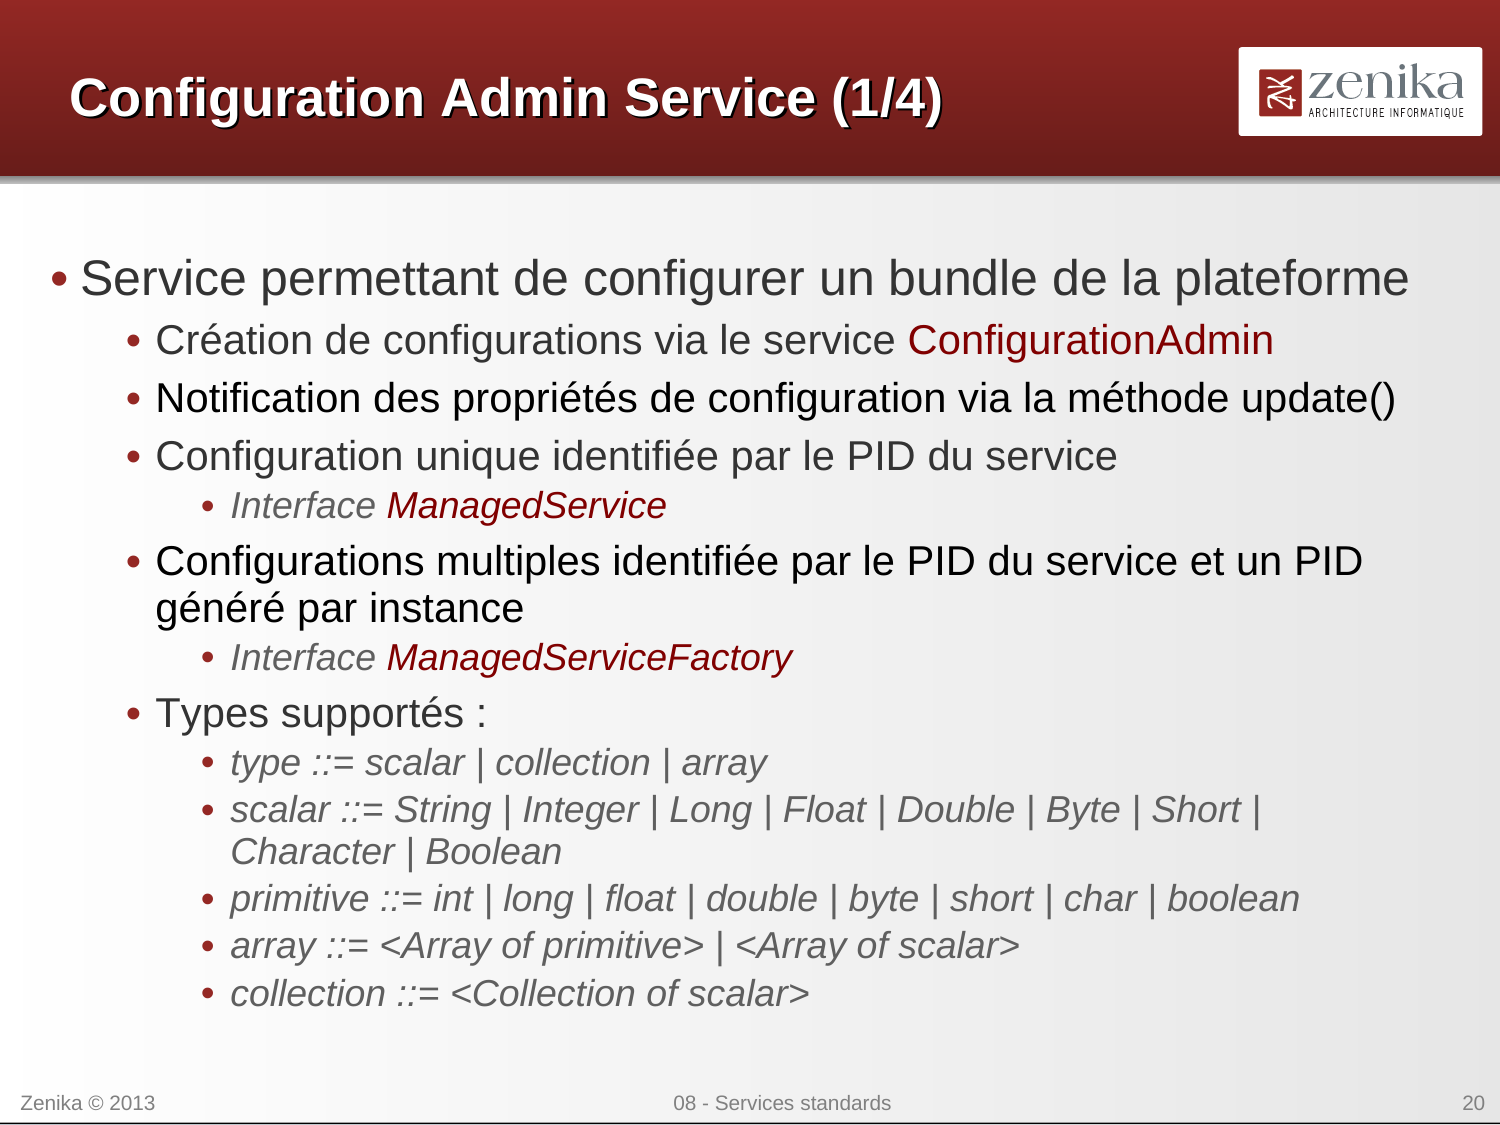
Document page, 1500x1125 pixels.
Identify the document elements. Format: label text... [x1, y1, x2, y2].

picture [1257, 58, 1464, 125]
list Service permettant de configurer un bundle de la plateforme Création de configurations via le service ConfigurationAdmin Notification des propriétés de configuration via la méthode update() Configuration unique identifiée par le PID du service Interface ManagedService Configurations multiples identifiée par le PID du service et un PID généré par instance Interface ManagedServiceFactory Types supportés : type ::= scalar | collection | array scalar ::= String | Integer | Long | Float | Double | Byte | Short | Character | Boolean primitive ::= int | long | float | double | byte | short | char | boolean array ::= <Array of primitive> | <Array of scalar> collection ::= <Collection of scalar> [50, 249, 1435, 1064]
title Configuration Admin Service (1/4) [50, 22, 1206, 172]
